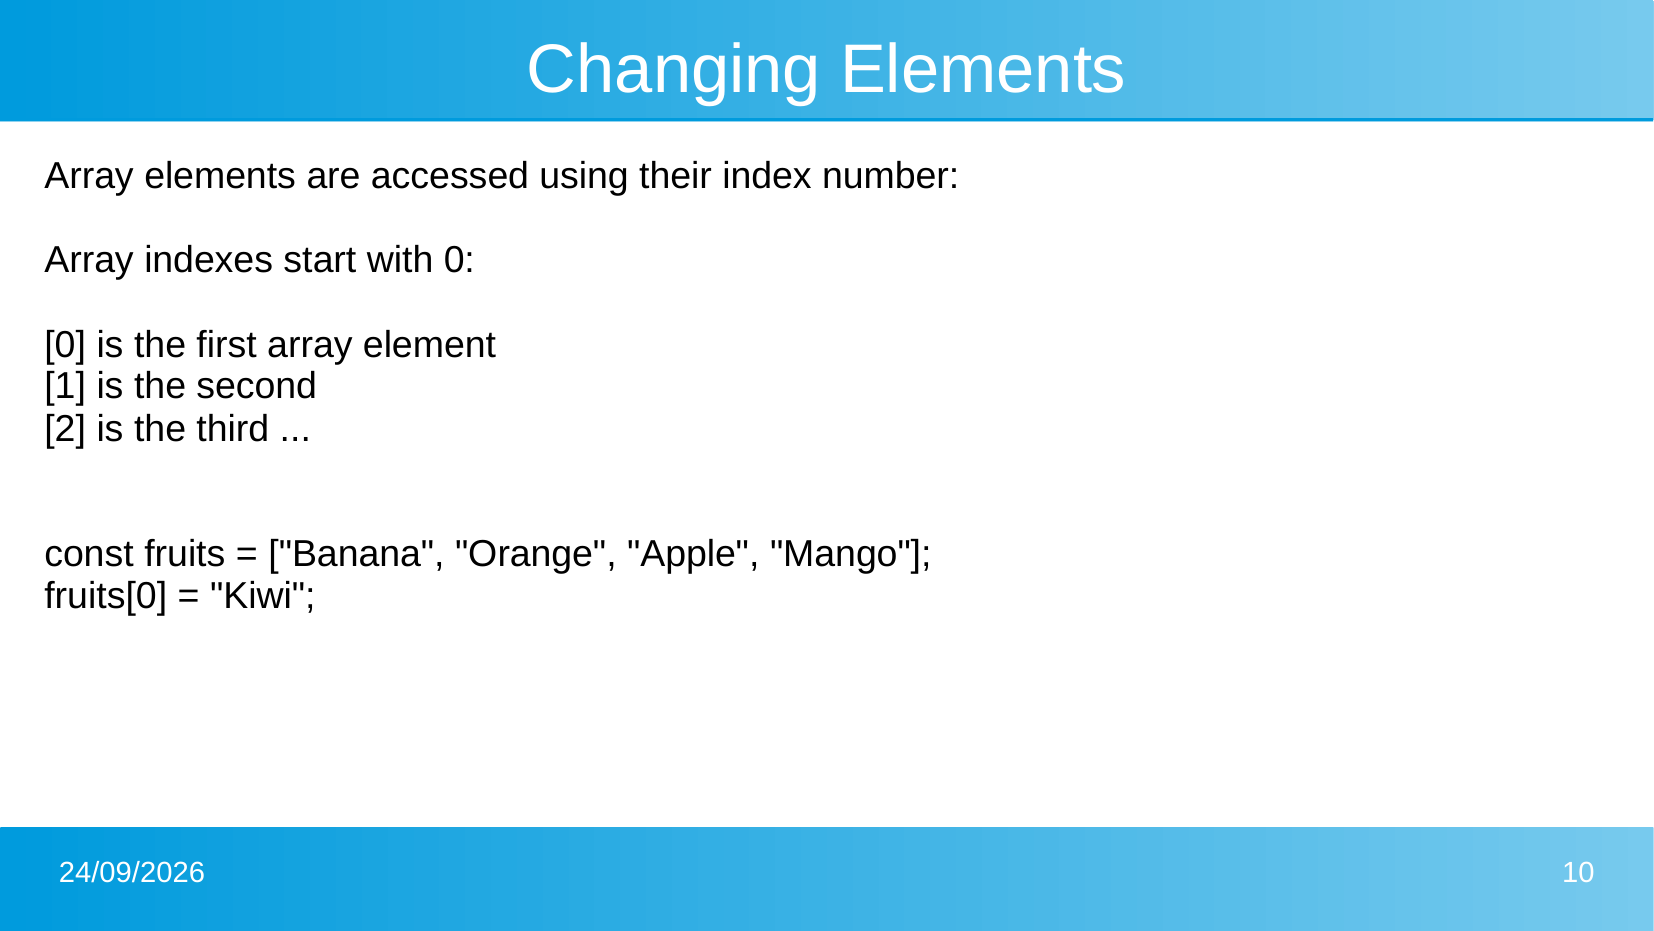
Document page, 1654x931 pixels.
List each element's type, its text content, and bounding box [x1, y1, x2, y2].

text_box Array elements are accessed using their index number: Array indexes start with 0: [0] is the first array element [1] is the second [2] is the third ... const fruits = ["Banana", "Orange", "Apple", "Mango"]; fruits[0] = "Kiwi"; [29, 147, 1625, 625]
title Changing Elements [59, 29, 1595, 108]
